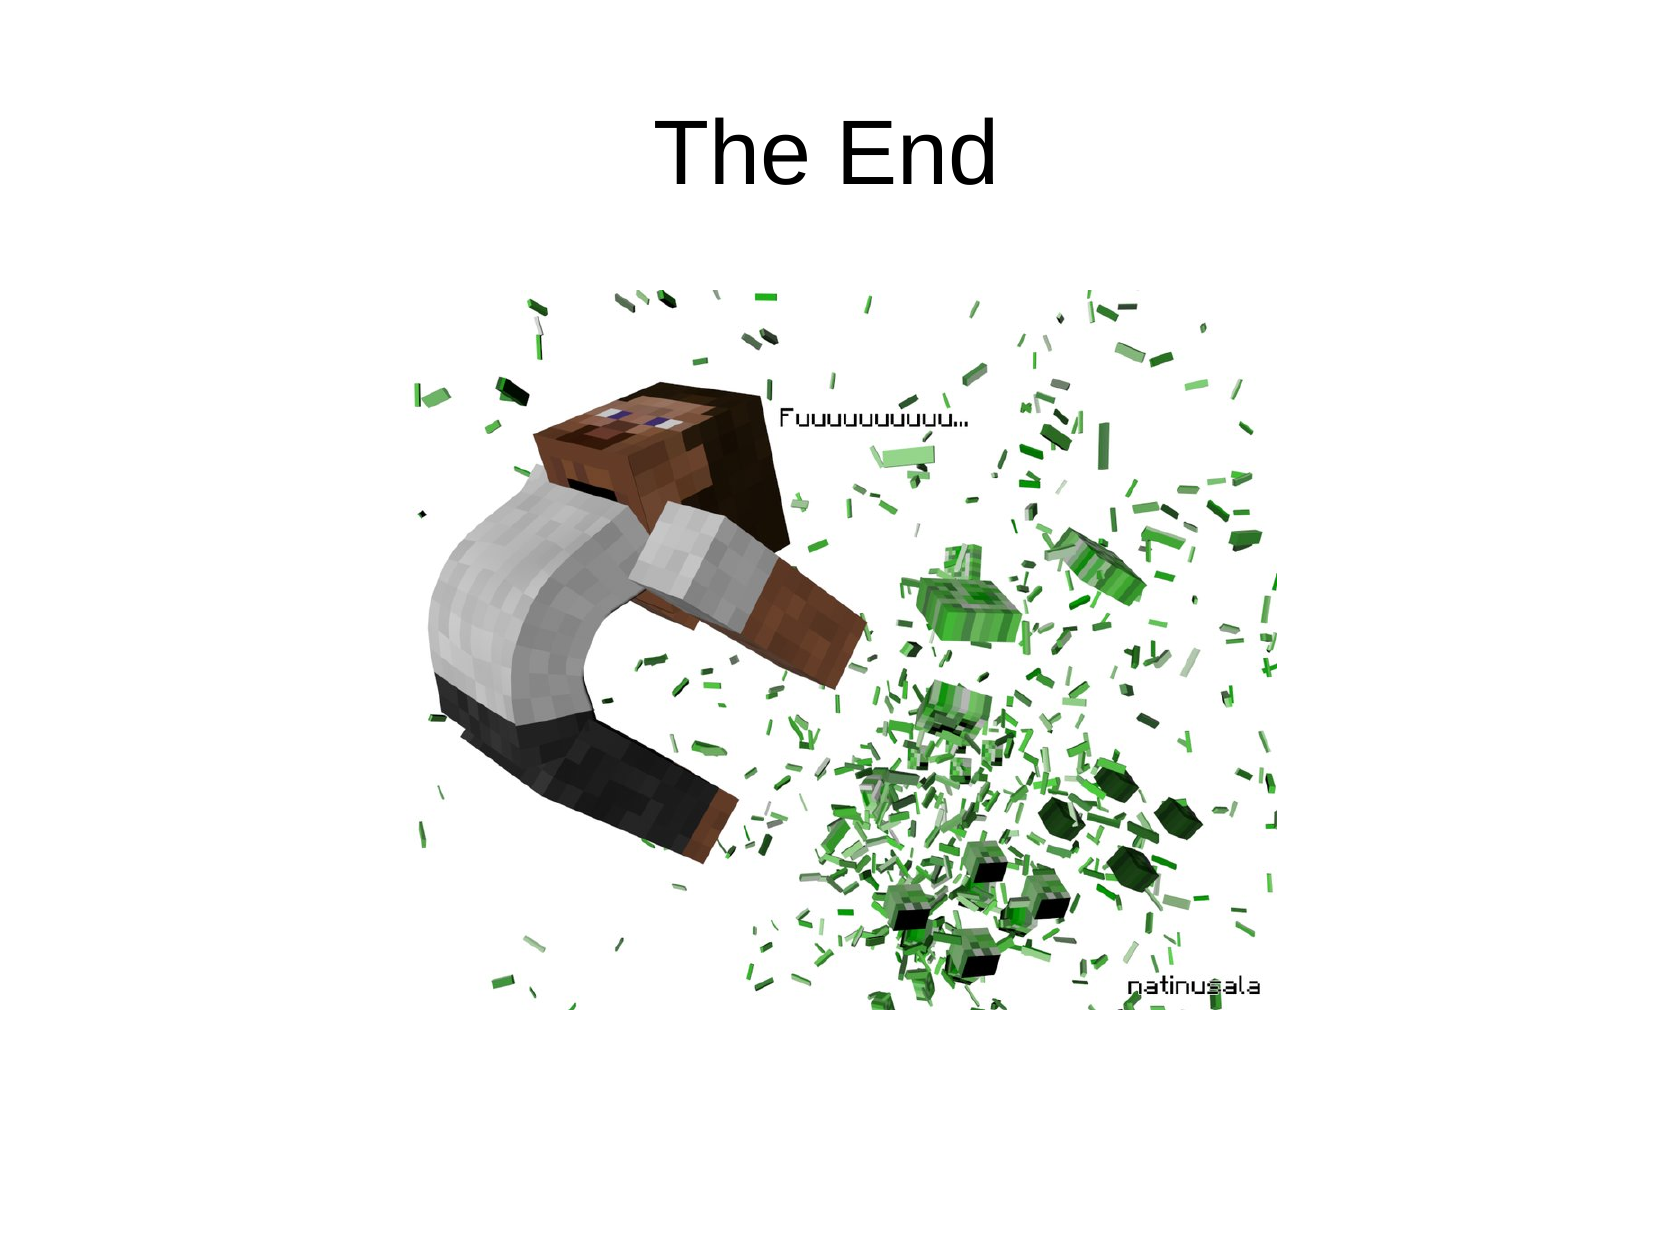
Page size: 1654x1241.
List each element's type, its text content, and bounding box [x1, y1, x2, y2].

picture [377, 290, 1277, 1010]
title The End [82, 49, 1571, 257]
